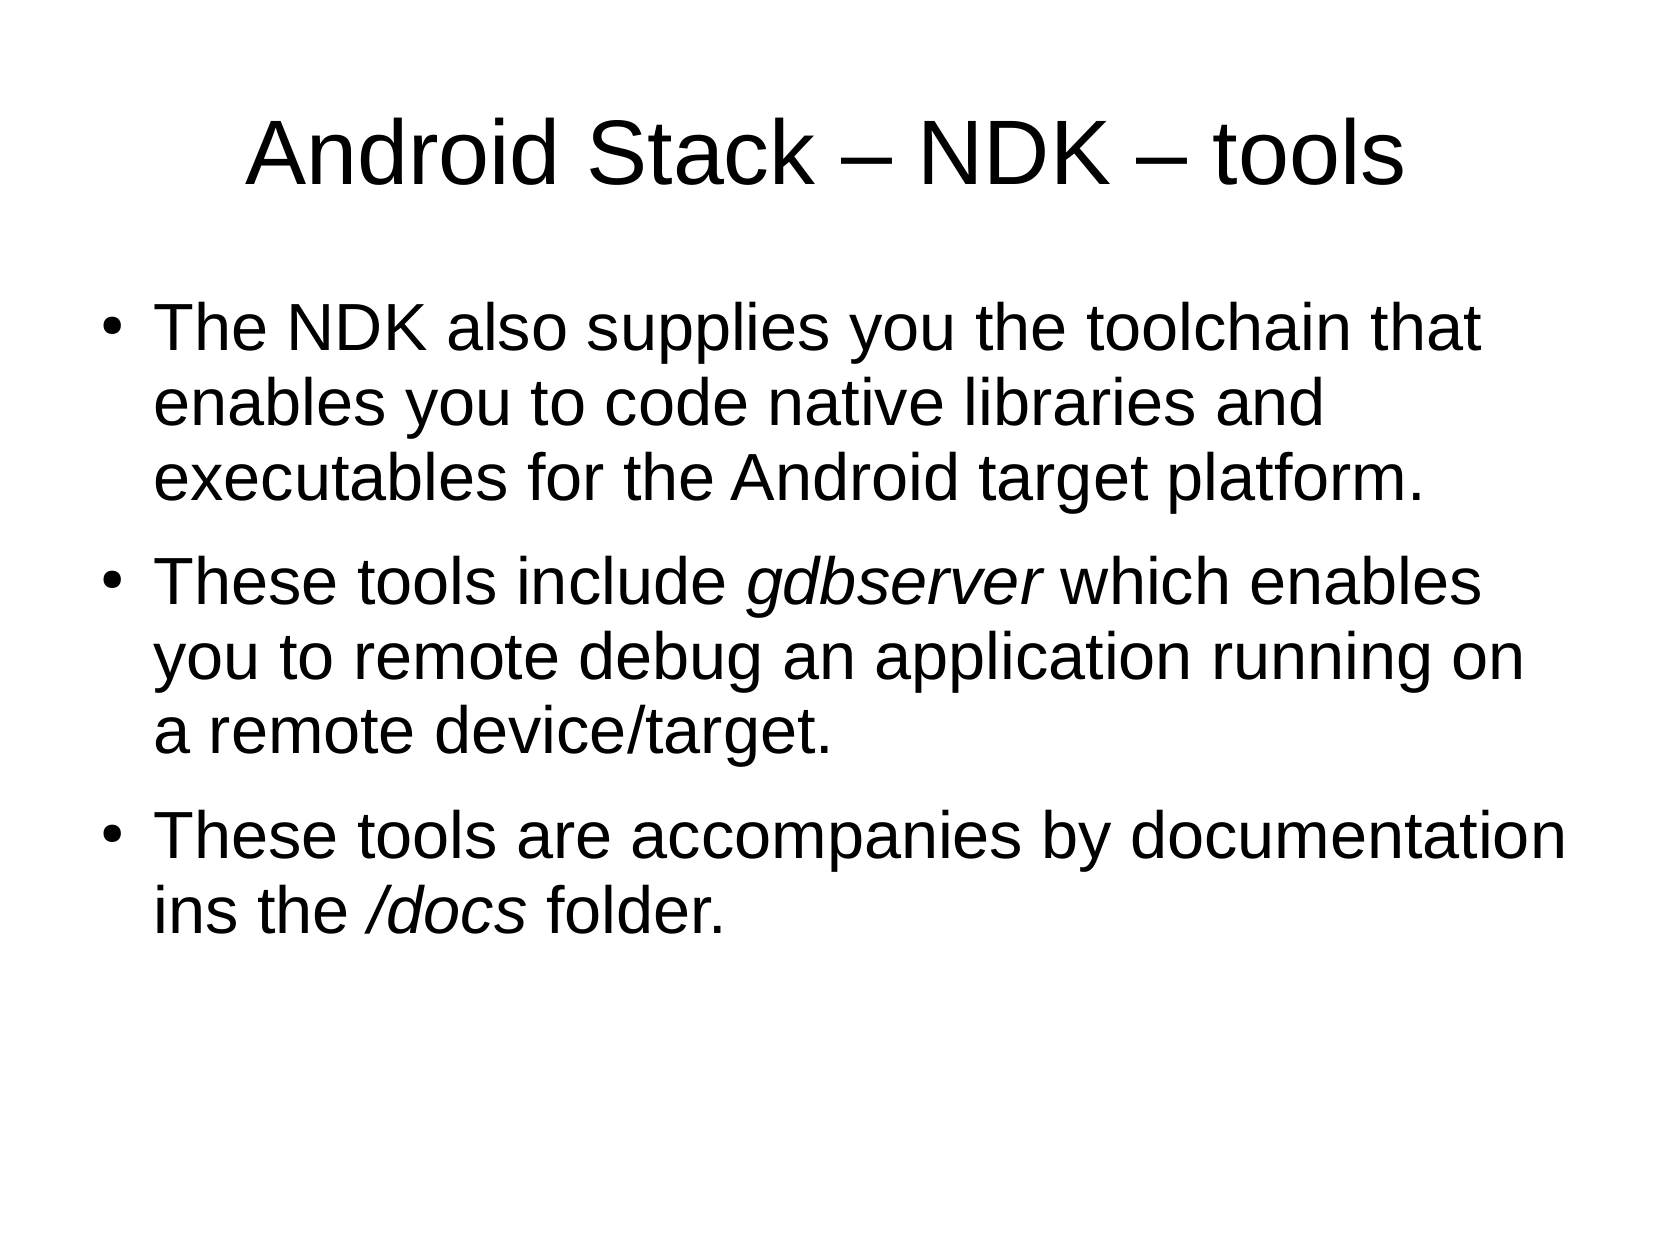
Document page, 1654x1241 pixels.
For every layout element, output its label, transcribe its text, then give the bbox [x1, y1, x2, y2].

title Android Stack – NDK – tools [82, 49, 1571, 257]
list The NDK also supplies you the toolchain that enables you to code native libraries and executables for the Android target platform. These tools include gdbserver which enables you to remote debug an application running on a remote device/target. These tools are accompanies by documentation ins the /docs folder. [82, 290, 1571, 1109]
